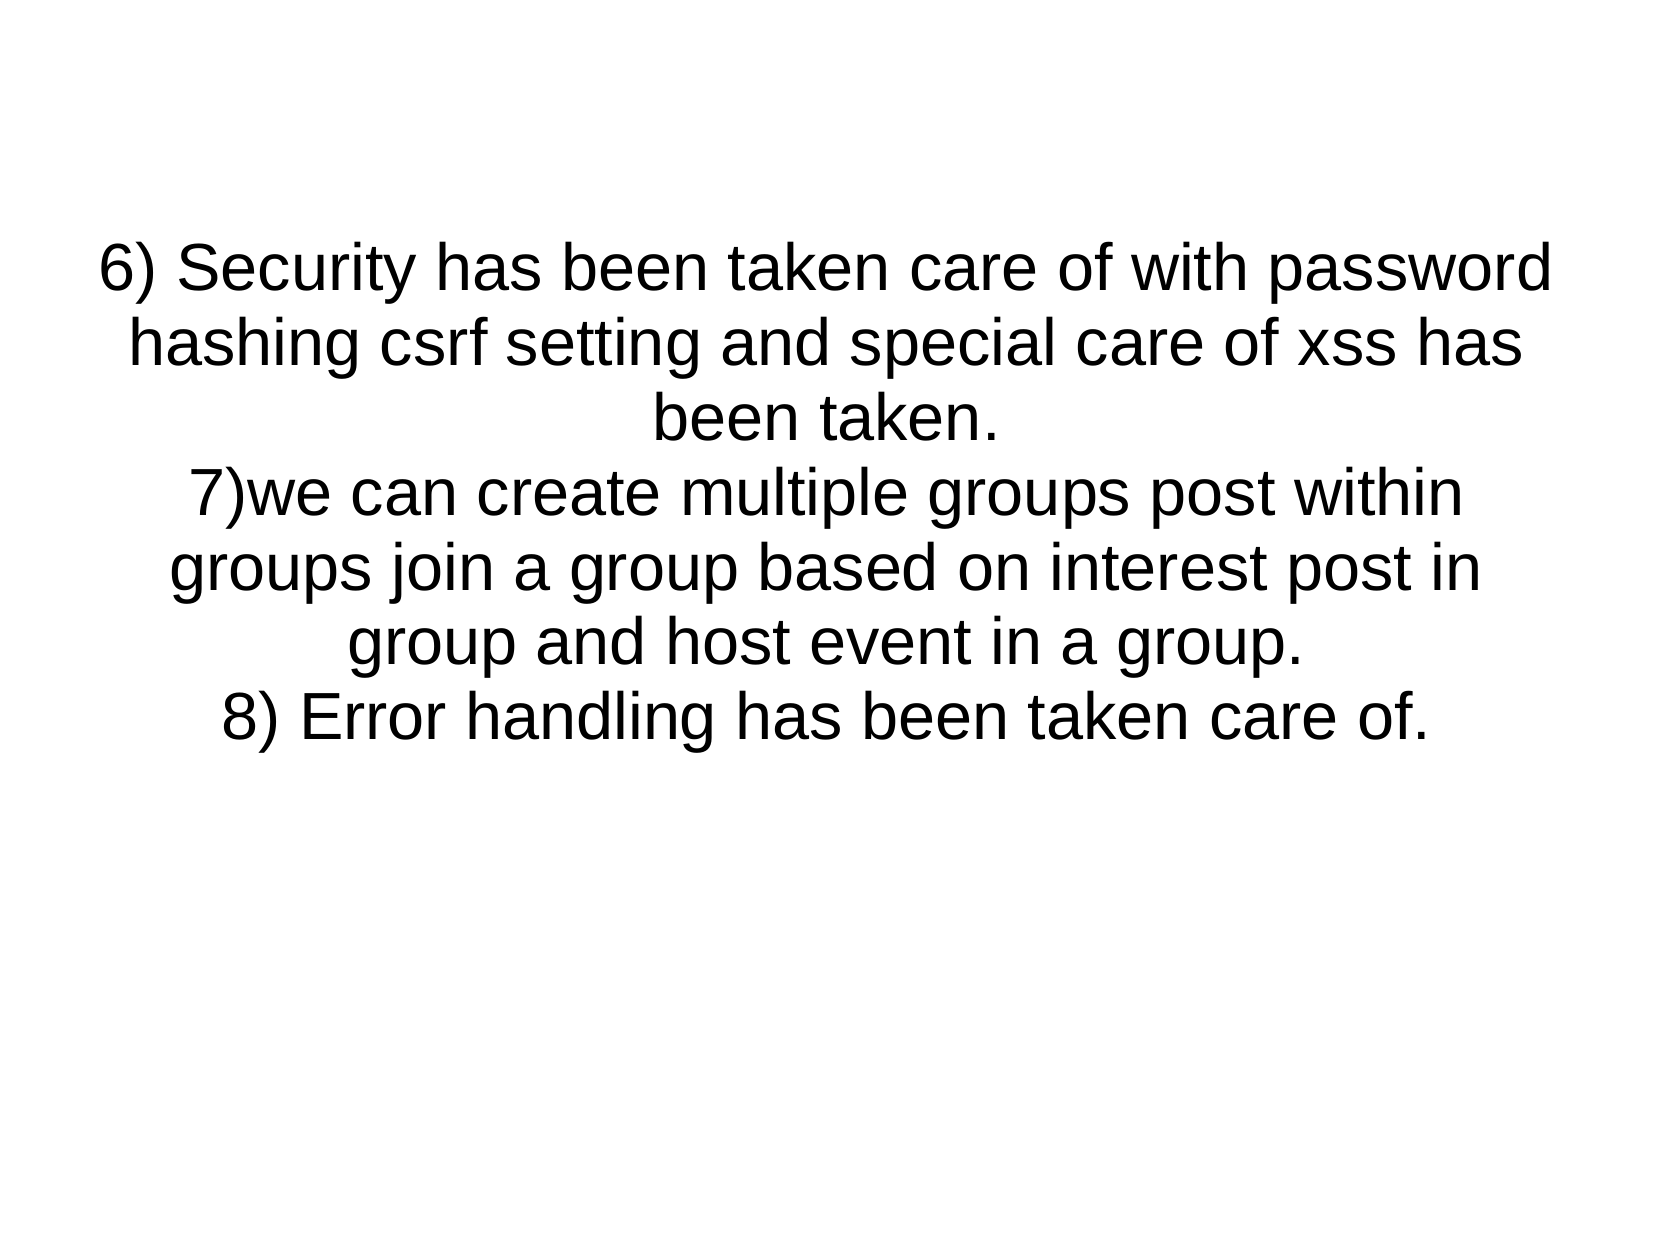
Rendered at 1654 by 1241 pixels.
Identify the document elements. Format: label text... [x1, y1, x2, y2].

subtitle 6) Security has been taken care of with password hashing csrf setting and special care of xss has been taken. 7)we can create multiple groups post within groups join a group based on interest post in group and host event in a group. 8) Error handling has been taken care of. [82, 49, 1571, 1010]
